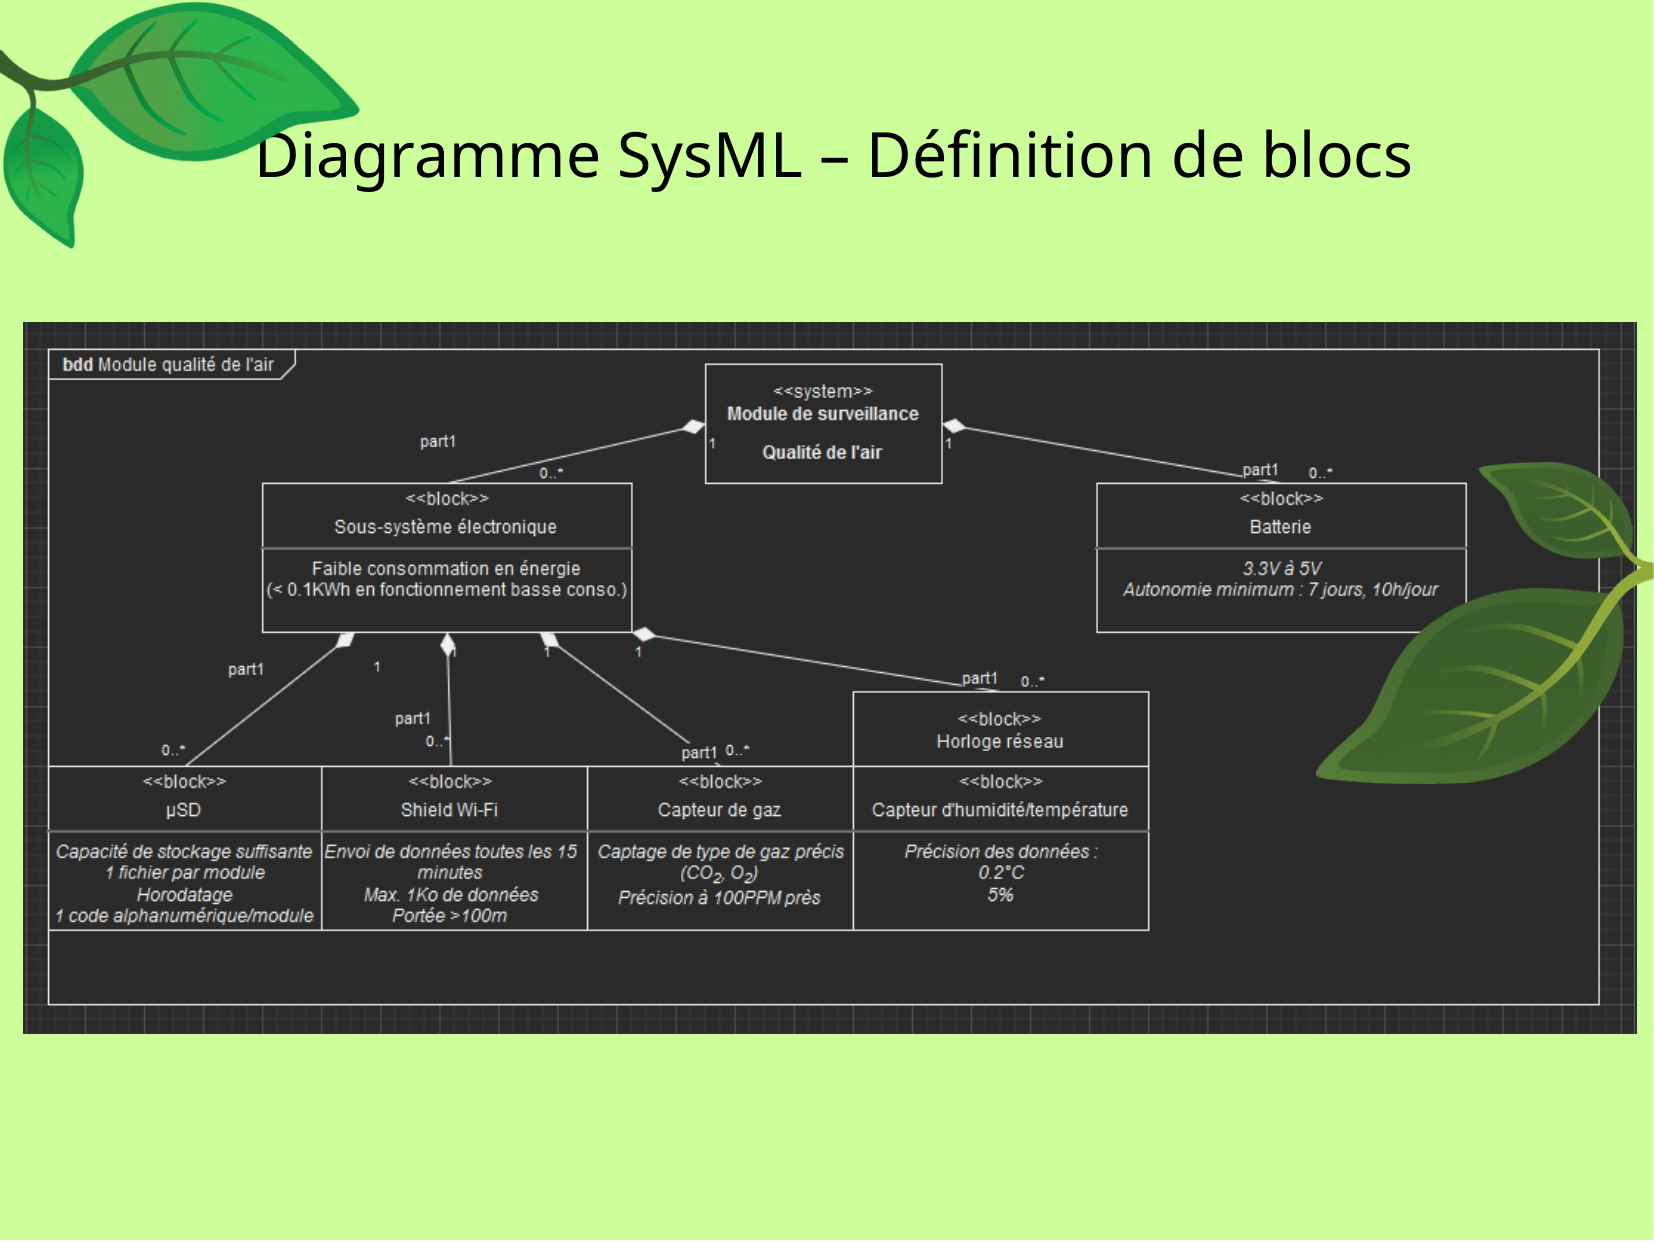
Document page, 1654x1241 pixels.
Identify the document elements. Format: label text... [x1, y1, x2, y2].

title Diagramme SysML – Définition de blocs [239, 49, 1571, 257]
picture [0, 0, 1654, 1034]
